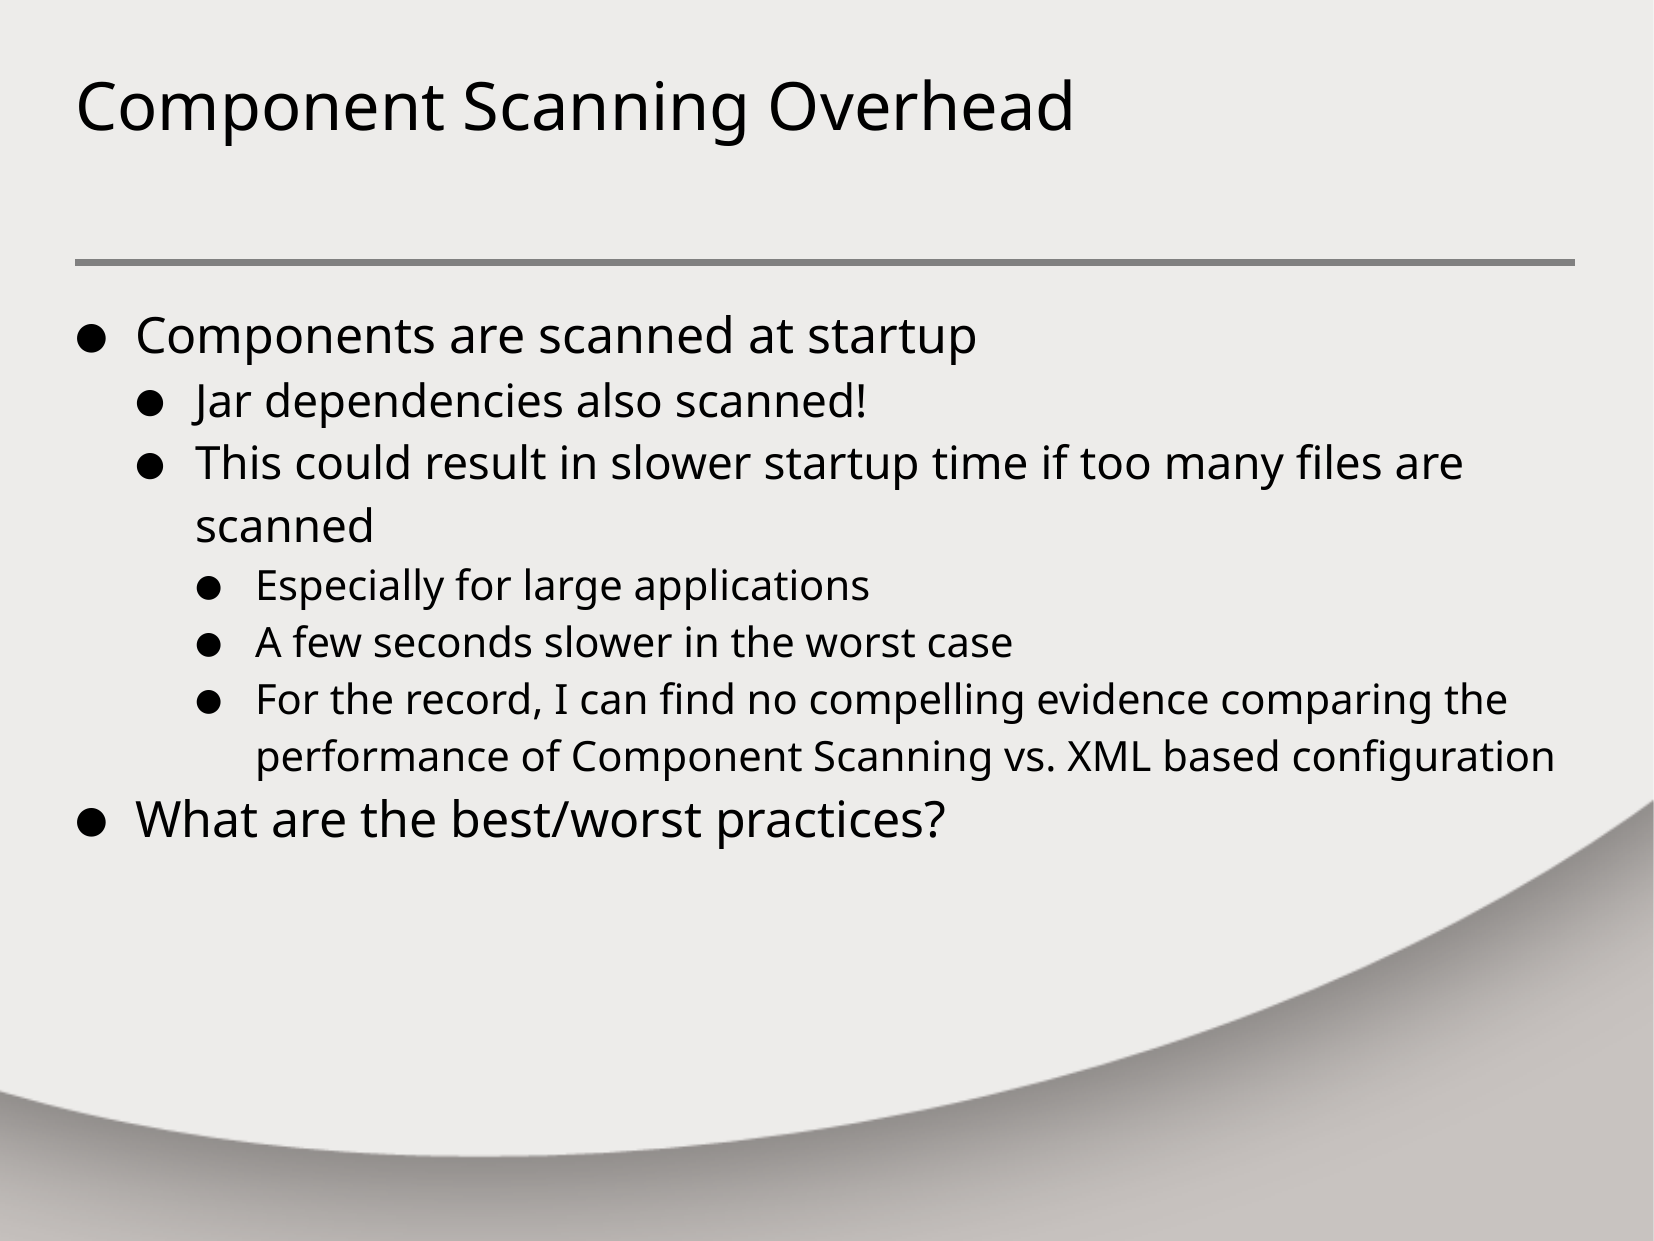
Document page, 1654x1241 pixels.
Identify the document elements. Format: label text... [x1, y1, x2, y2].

title Component Scanning Overhead [75, 75, 1576, 226]
picture [0, 0, 1654, 1241]
list Components are scanned at startup Jar dependencies also scanned! This could result in slower startup time if too many files are scanned Especially for large applications A few seconds slower in the worst case For the record, I can find no compelling evidence comparing the performance of Component Scanning vs. XML based configuration What are the best/worst practices? [75, 300, 1576, 1163]
